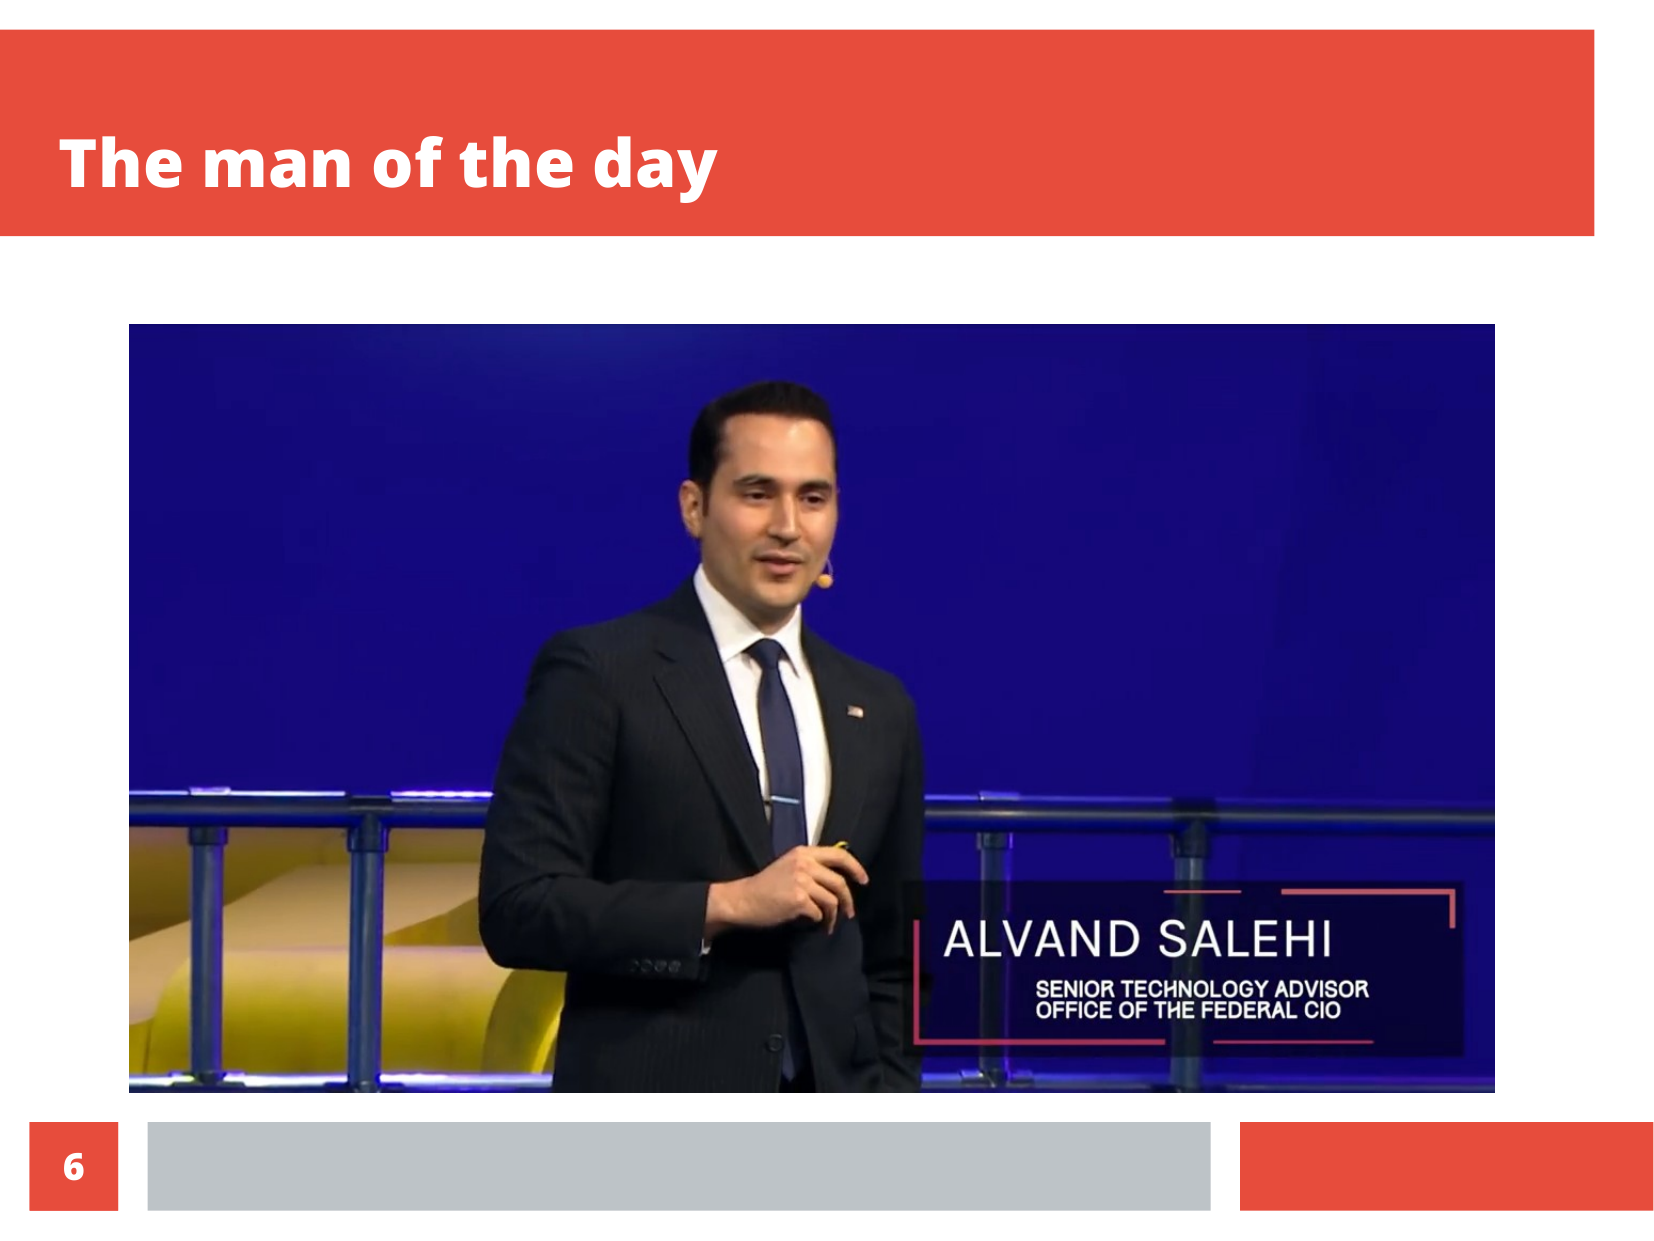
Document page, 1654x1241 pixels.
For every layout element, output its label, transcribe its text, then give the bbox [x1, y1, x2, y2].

title The man of the day [59, 59, 1595, 207]
picture [129, 324, 1495, 1093]
